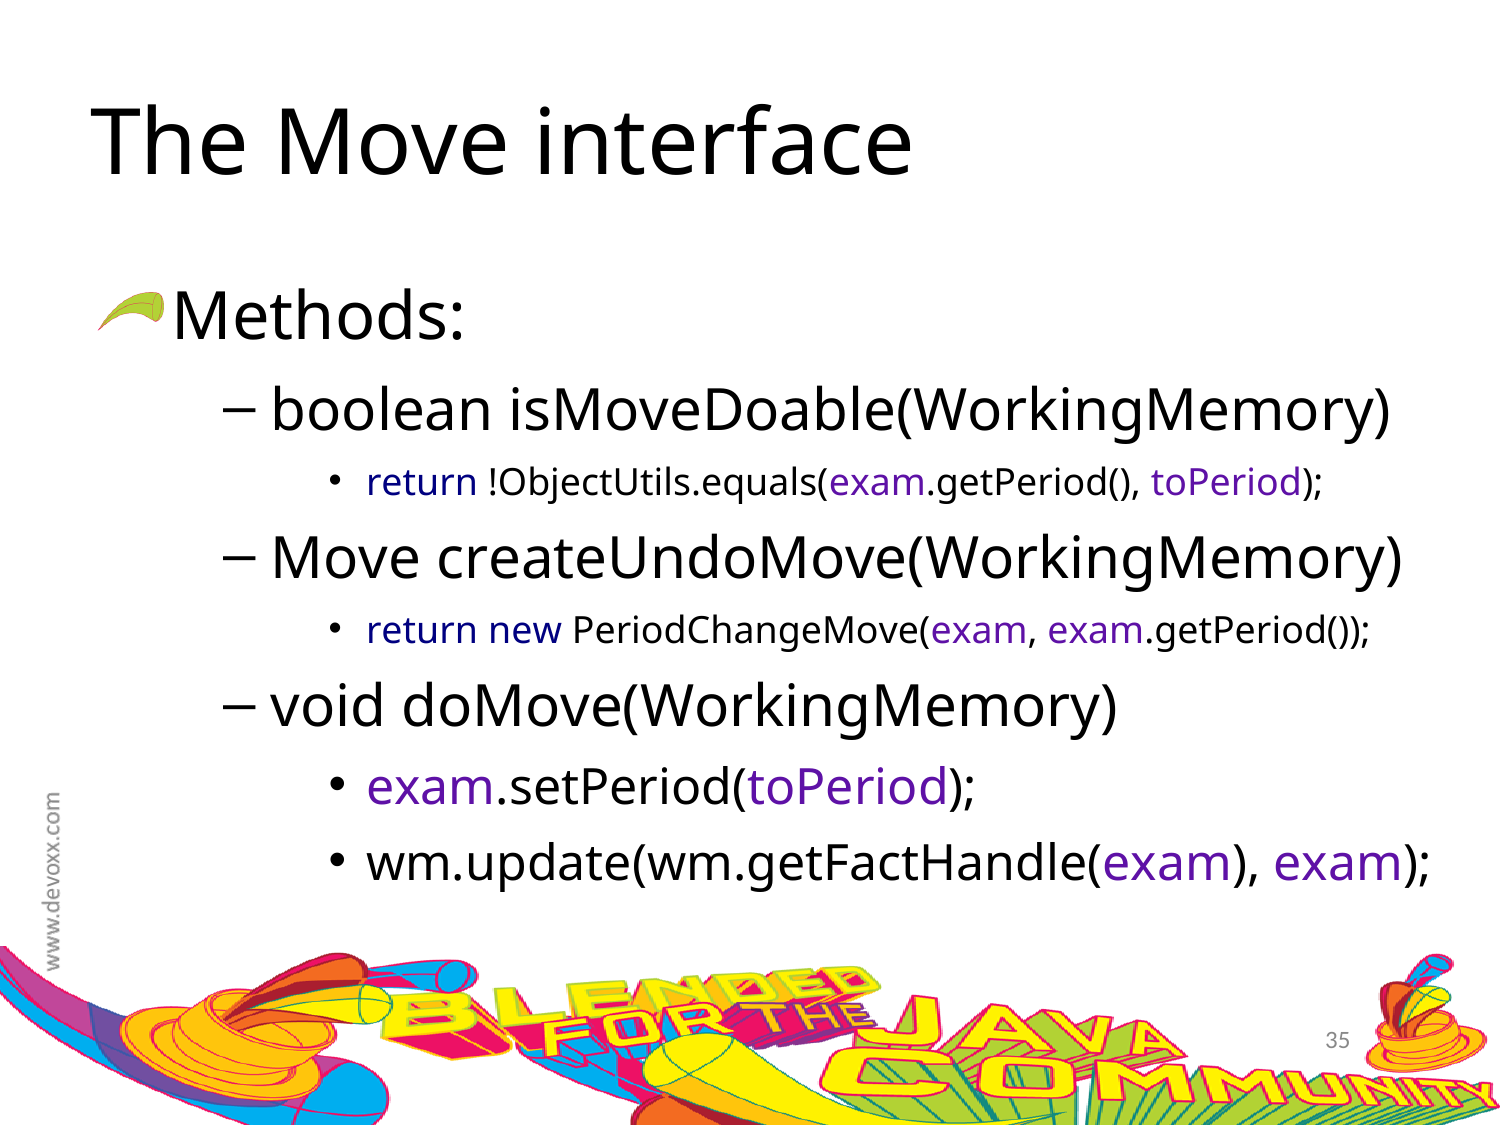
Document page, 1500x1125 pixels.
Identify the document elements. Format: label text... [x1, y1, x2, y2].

title The Move interface [75, 45, 1426, 233]
picture [0, 757, 1500, 1125]
list Methods: boolean isMoveDoable(WorkingMemory) return !ObjectUtils.equals(exam.getPeriod(), toPeriod); Move createUndoMove(WorkingMemory) return new PeriodChangeMove(exam, exam.getPeriod()); void doMove(WorkingMemory) exam.setPeriod(toPeriod); wm.update(wm.getFactHandle(exam), exam); [74, 262, 1463, 881]
